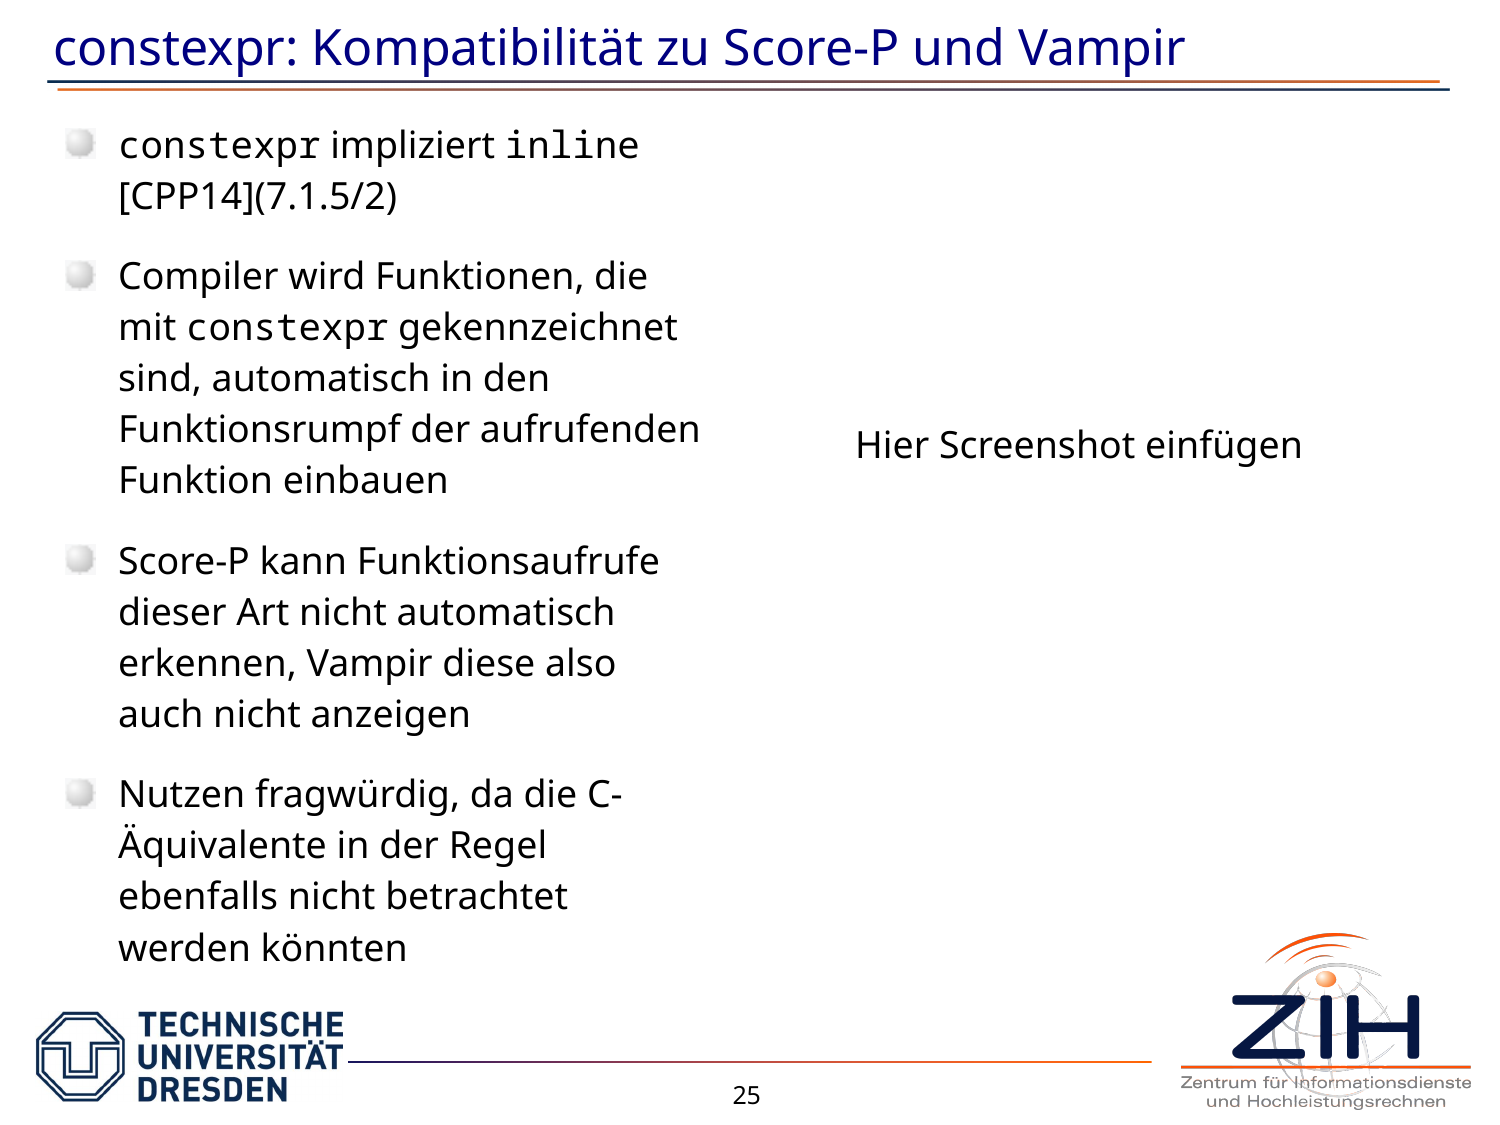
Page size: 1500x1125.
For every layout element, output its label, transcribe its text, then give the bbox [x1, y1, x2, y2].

list Hier Screenshot einfügen [740, 118, 1418, 771]
picture [47, 80, 1450, 91]
list constexpr impliziert inline [CPP14](7.1.5/2) Compiler wird Funktionen, die mit constexpr gekennzeichnet sind, automatisch in den Funktionsrumpf der aufrufenden Funktion einbauen Score-P kann Funktionsaufrufe dieser Art nicht automatisch erkennen, Vampir diese also auch nicht anzeigen Nutzen fragwürdig, da die C-Äquivalente in der Regel ebenfalls nicht betrachtet werden könnten [29, 118, 707, 771]
picture [35, 1011, 343, 1102]
picture [65, 778, 96, 809]
title constexpr: Kompatibilität zu Score-P und Vampir [53, 12, 1453, 81]
picture [1181, 933, 1471, 1110]
